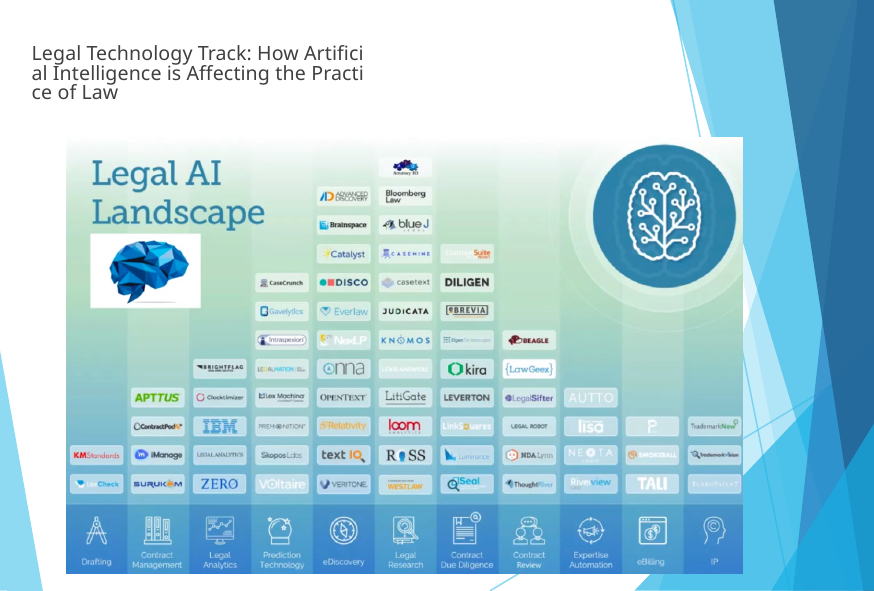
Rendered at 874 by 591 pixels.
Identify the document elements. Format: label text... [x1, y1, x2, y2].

picture [66, 137, 743, 574]
text_box Legal Technology Track: How Artificial Intelligence is Affecting the Practice of Law [16, 33, 383, 145]
